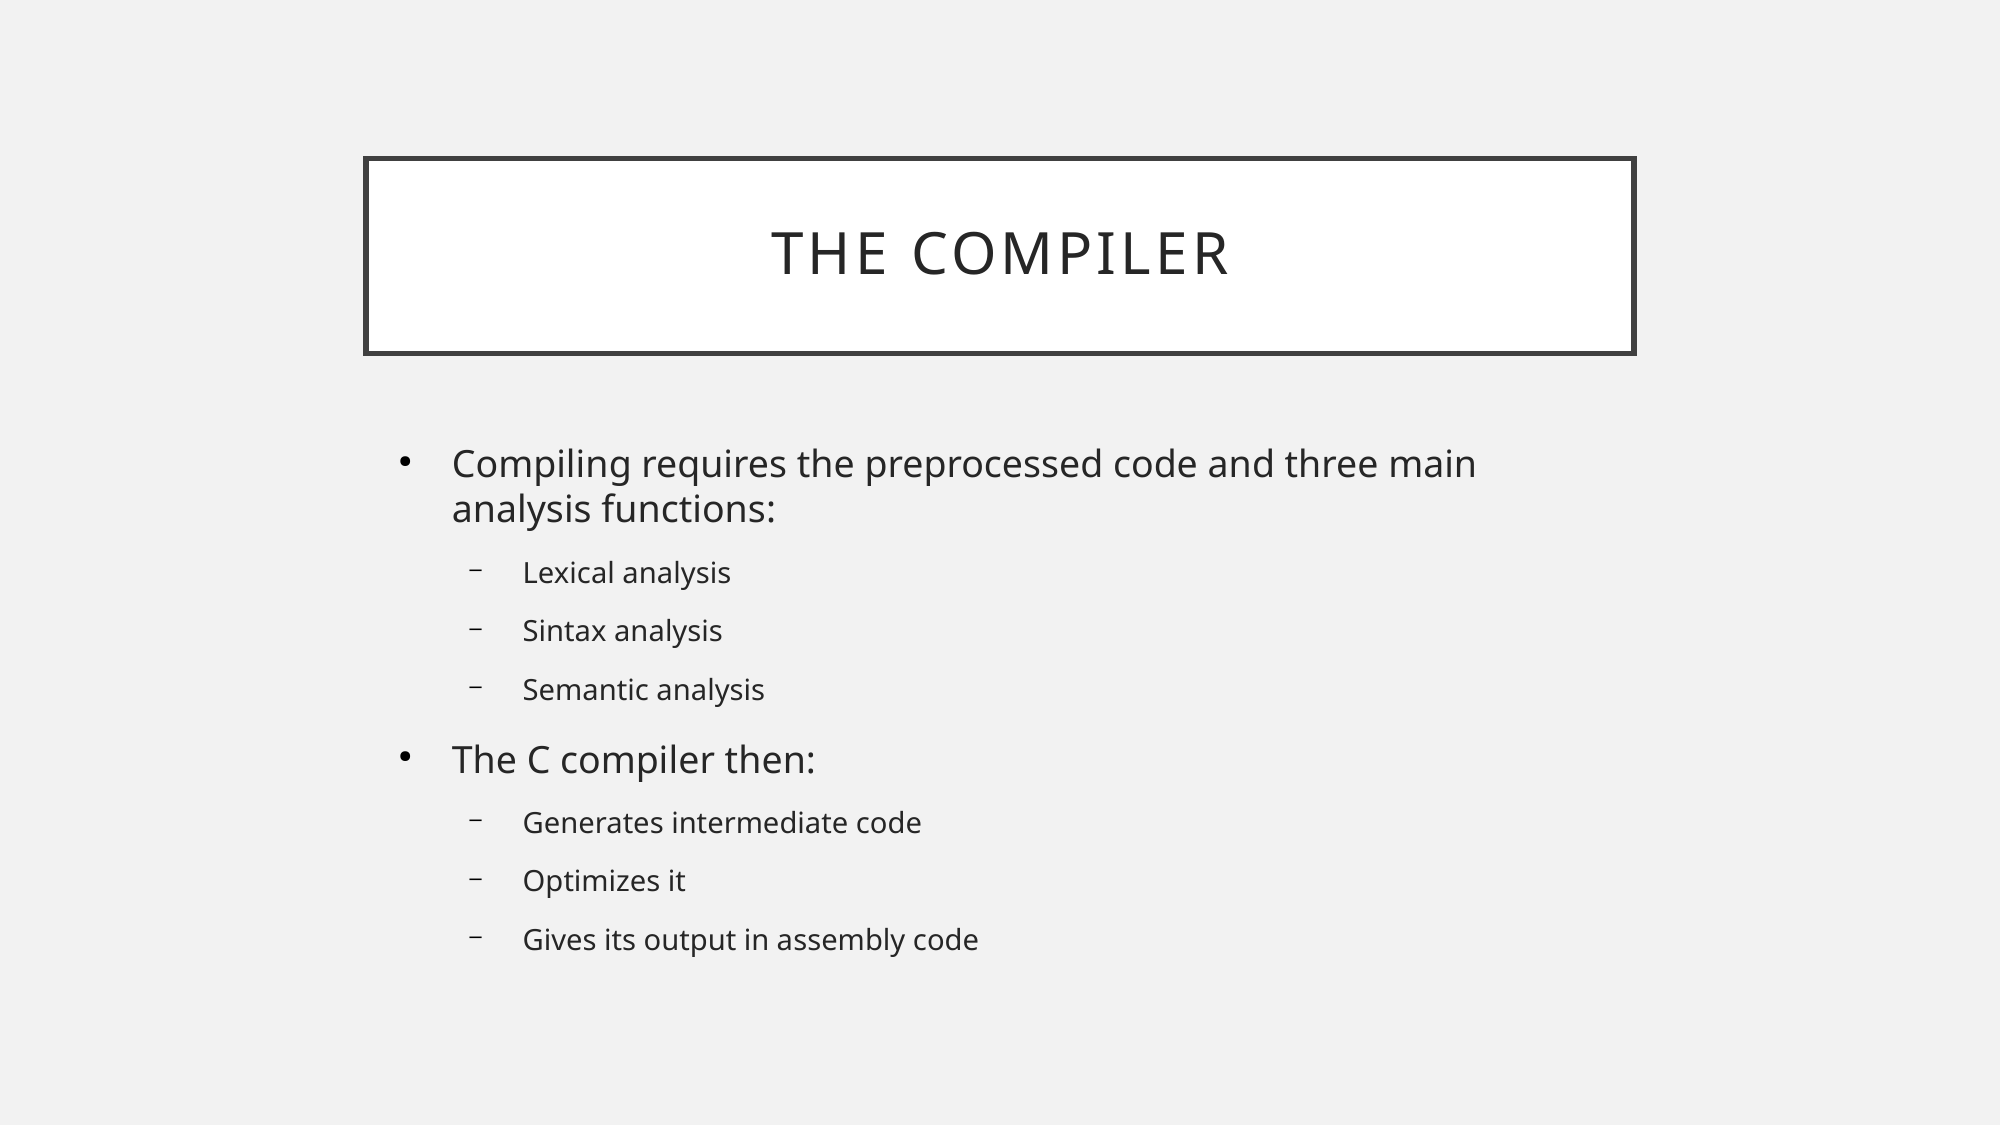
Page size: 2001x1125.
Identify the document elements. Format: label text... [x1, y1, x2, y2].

list Compiling requires the preprocessed code and three main analysis functions: Lexical analysis Sintax analysis Semantic analysis The C compiler then: Generates intermediate code Optimizes it Gives its output in assembly code [366, 432, 1634, 942]
title The Compiler [366, 158, 1634, 354]
